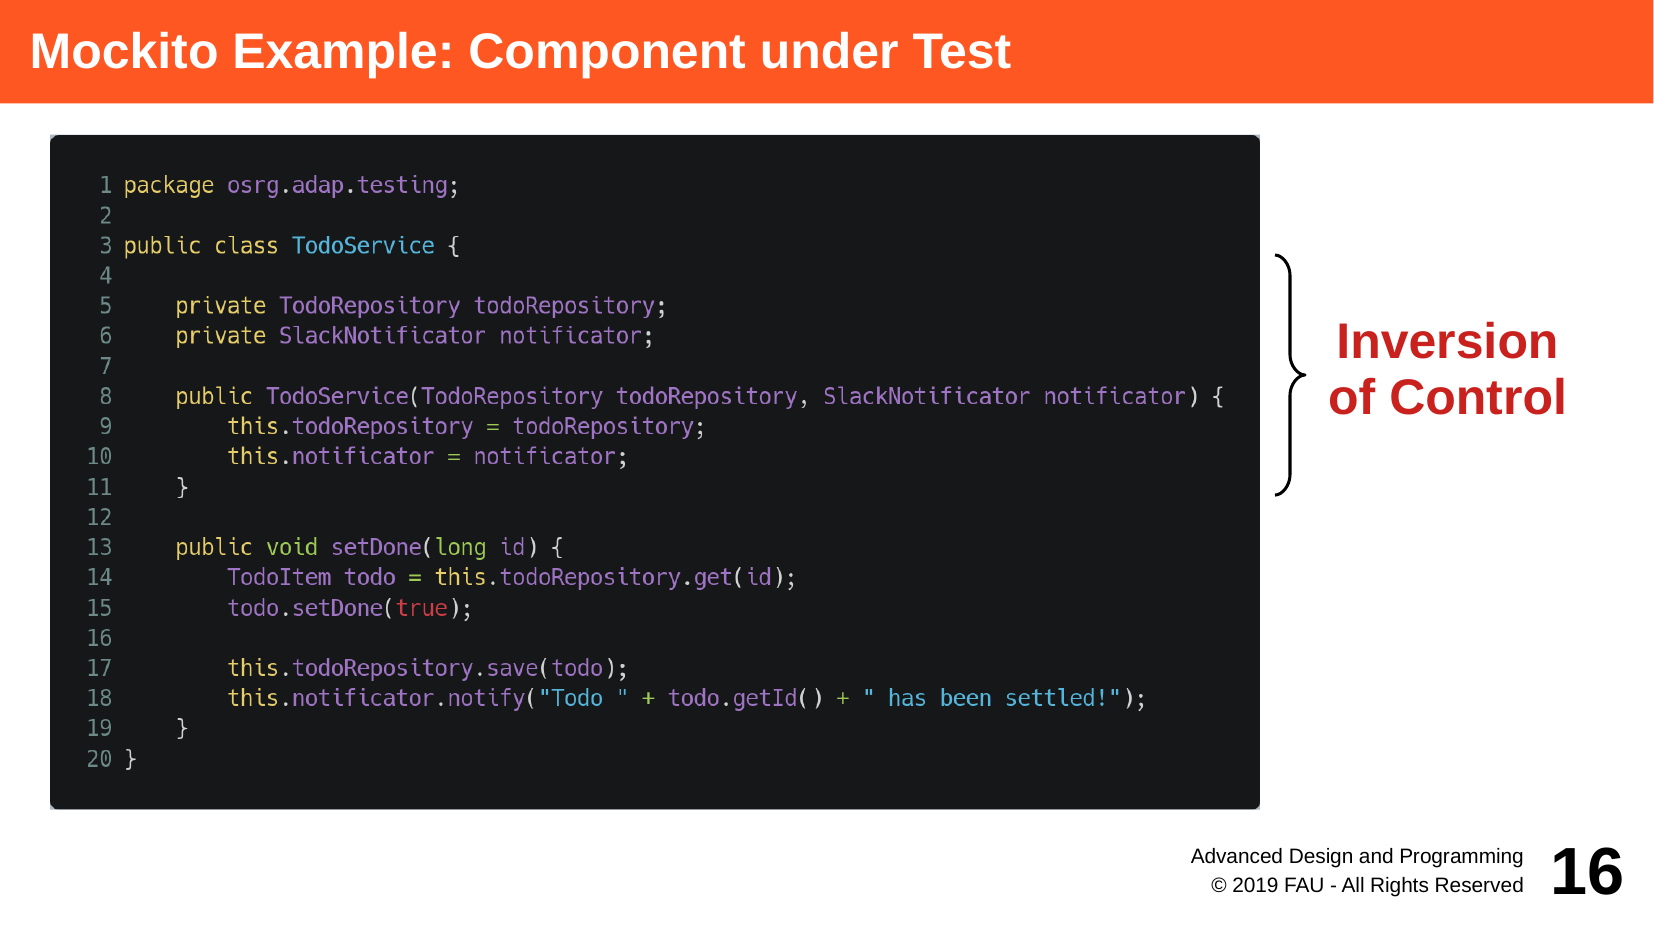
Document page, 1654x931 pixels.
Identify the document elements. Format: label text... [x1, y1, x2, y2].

picture [50, 134, 1261, 811]
title Mockito Example: Component under Test [0, 0, 1654, 104]
text_box Inversion of Control [1305, 274, 1591, 466]
